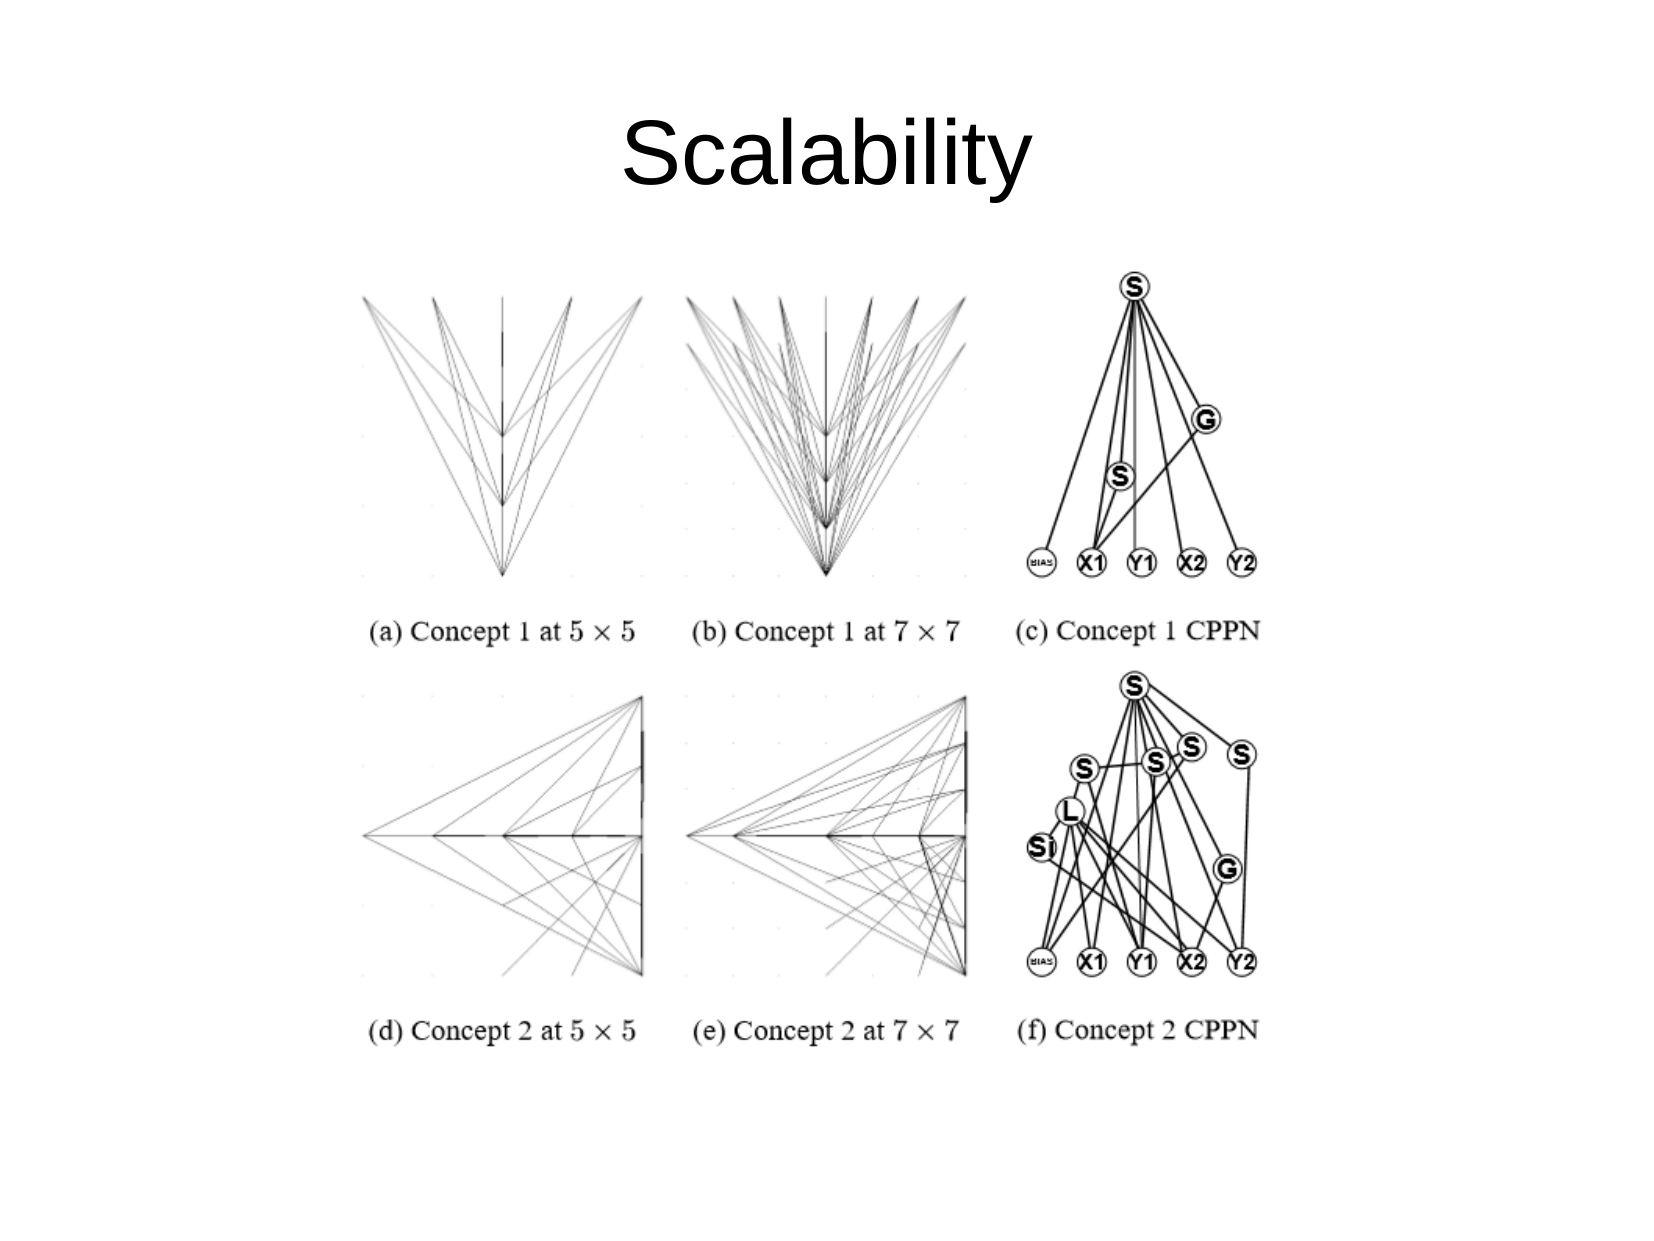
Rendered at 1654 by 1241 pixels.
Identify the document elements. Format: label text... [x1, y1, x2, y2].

picture [269, 236, 1382, 1073]
title Scalability [82, 49, 1571, 257]
